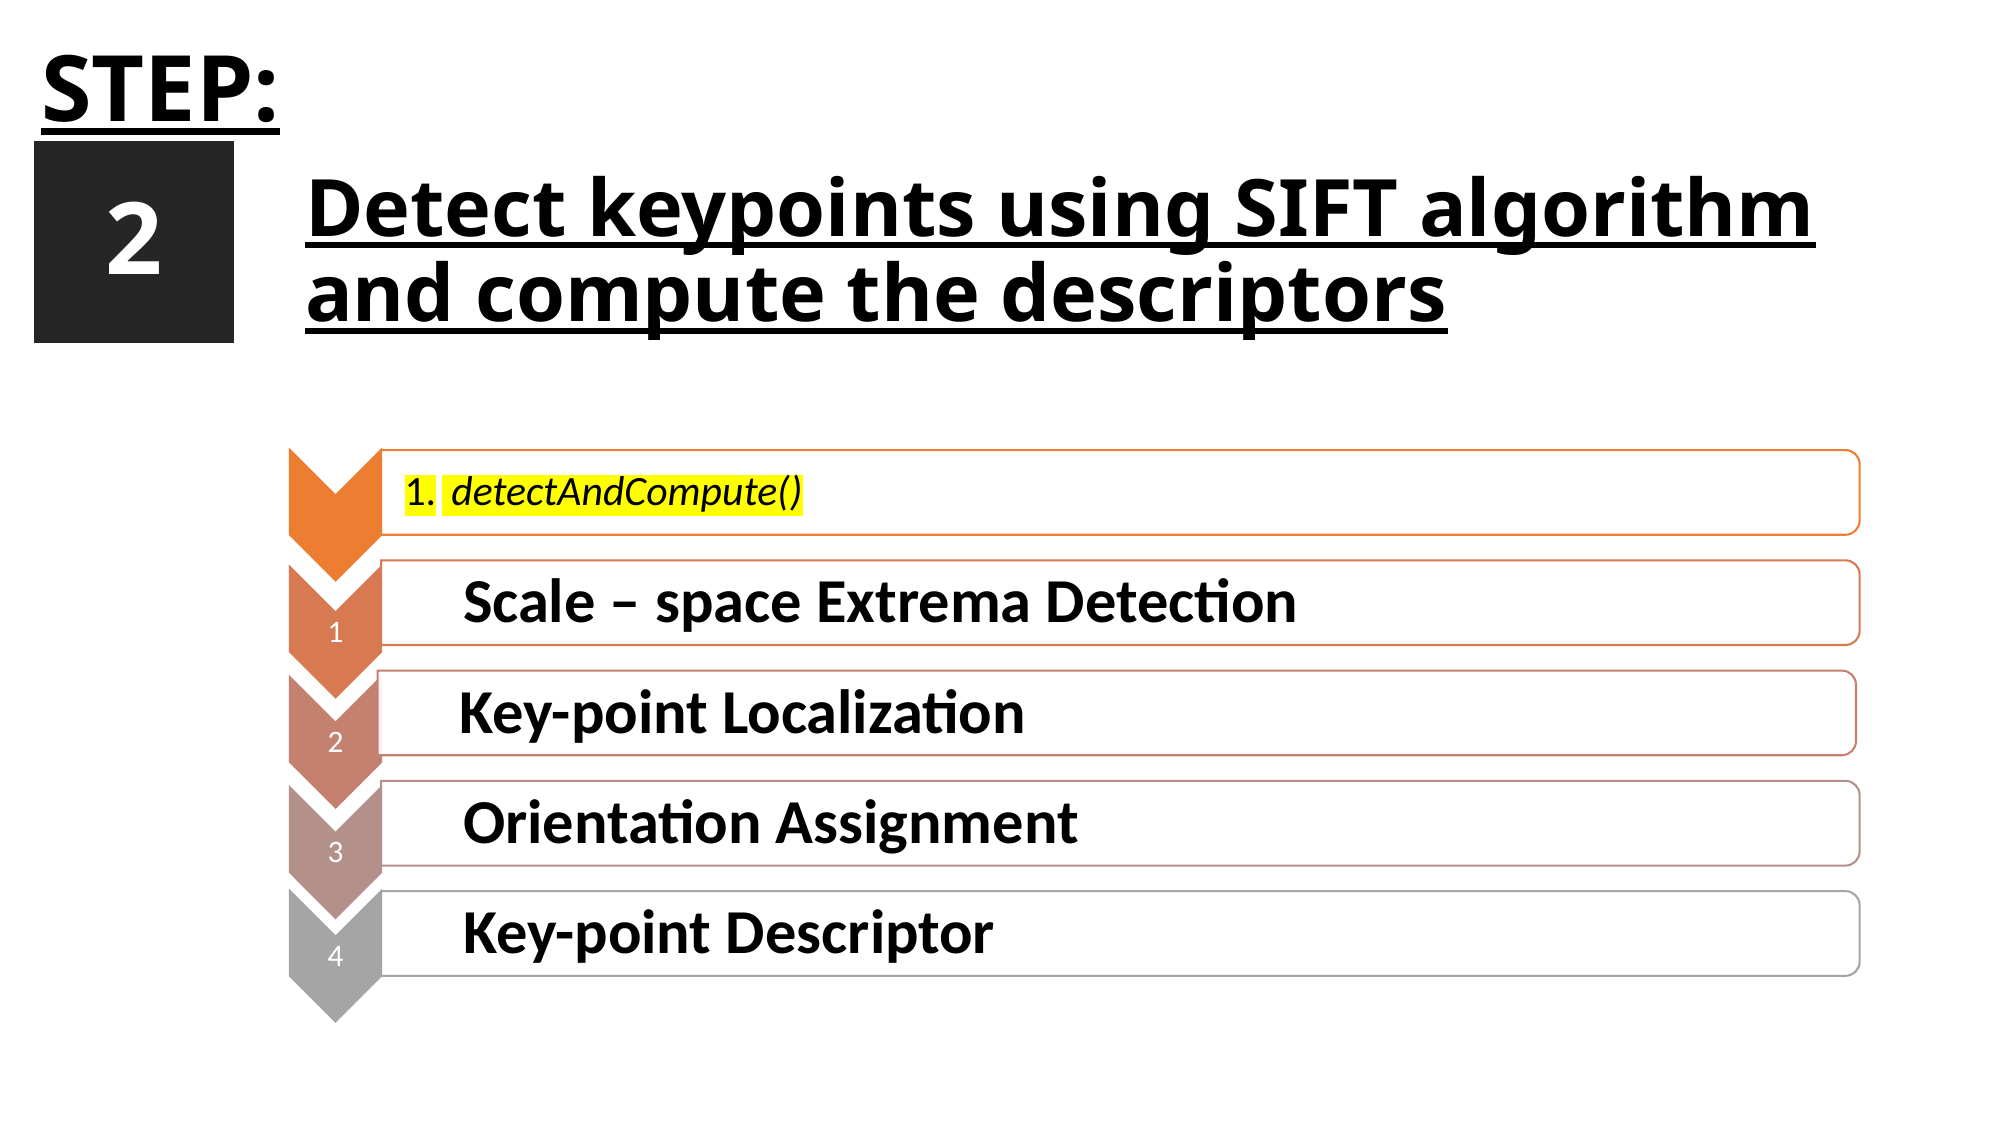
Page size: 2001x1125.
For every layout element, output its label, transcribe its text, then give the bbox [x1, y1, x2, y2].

title Detect keypoints using SIFT algorithm and compute the descriptors [290, 53, 1895, 347]
text_box Key-point Descriptor [381, 891, 1860, 976]
text_box detectAndCompute() [381, 450, 1860, 535]
text_box STEP: [26, 0, 310, 201]
text_box Orientation Assignment [381, 780, 1860, 866]
text_box 4 [289, 891, 382, 1022]
text_box 1 [289, 566, 382, 698]
text_box Scale – space Extrema Detection [381, 560, 1860, 646]
text_box [289, 449, 382, 581]
text_box 3 [289, 787, 382, 918]
text_box 2 [289, 677, 382, 808]
text_box 2 [48, 201, 221, 329]
text_box Key-point Localization [377, 670, 1856, 756]
